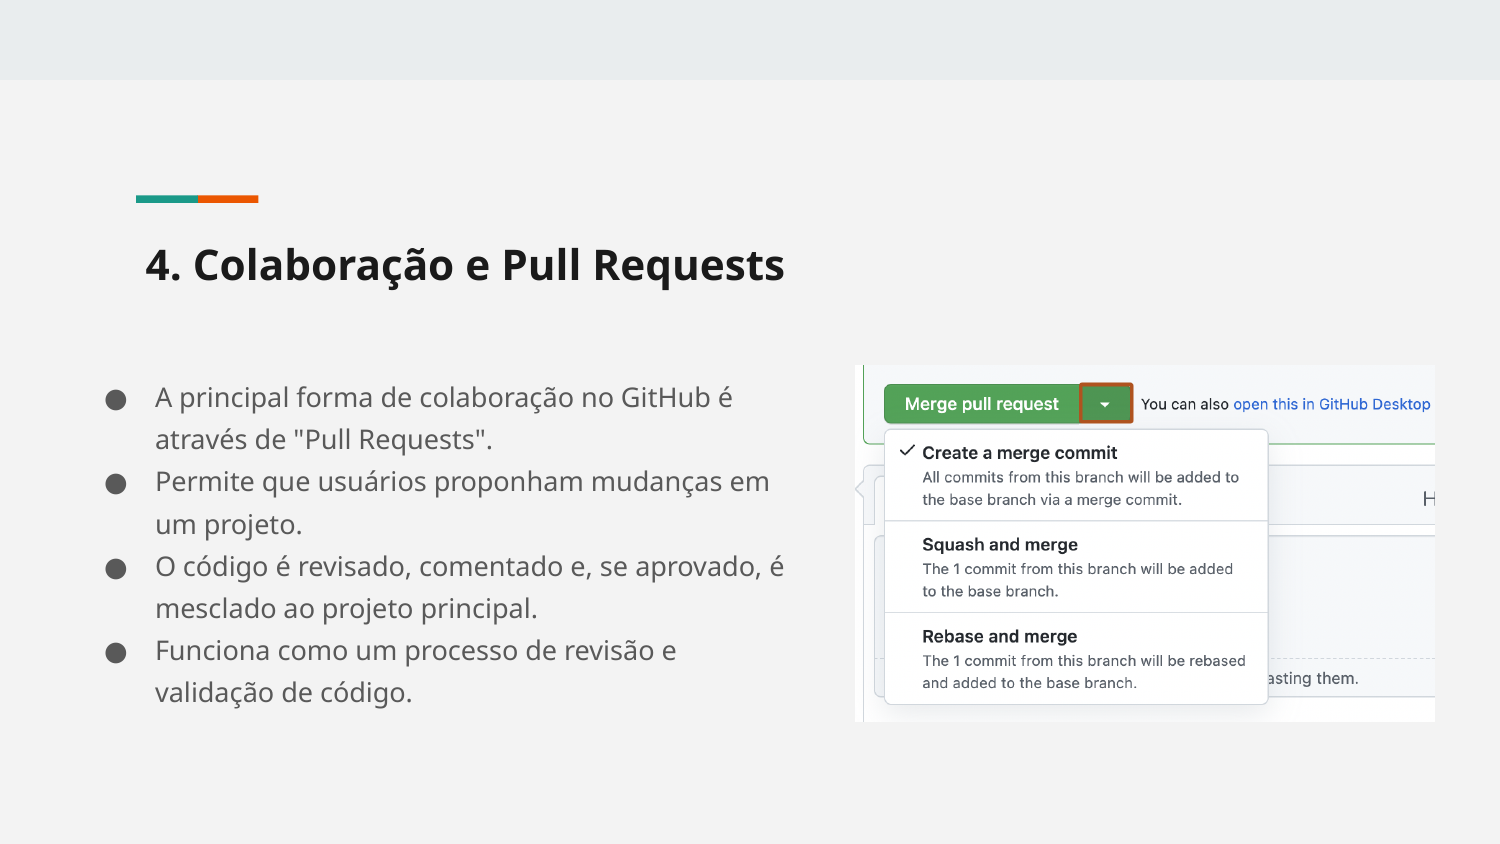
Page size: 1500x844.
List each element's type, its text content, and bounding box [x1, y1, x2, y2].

list A principal forma de colaboração no GitHub é através de "Pull Requests". Permite que usuários proponham mudanças em um projeto. O código é revisado, comentado e, se aprovado, é mesclado ao projeto principal. Funciona como um processo de revisão e validação de código. [65, 358, 817, 730]
picture [855, 365, 1435, 722]
title 4. Colaboração e Pull Requests [130, 219, 1392, 308]
